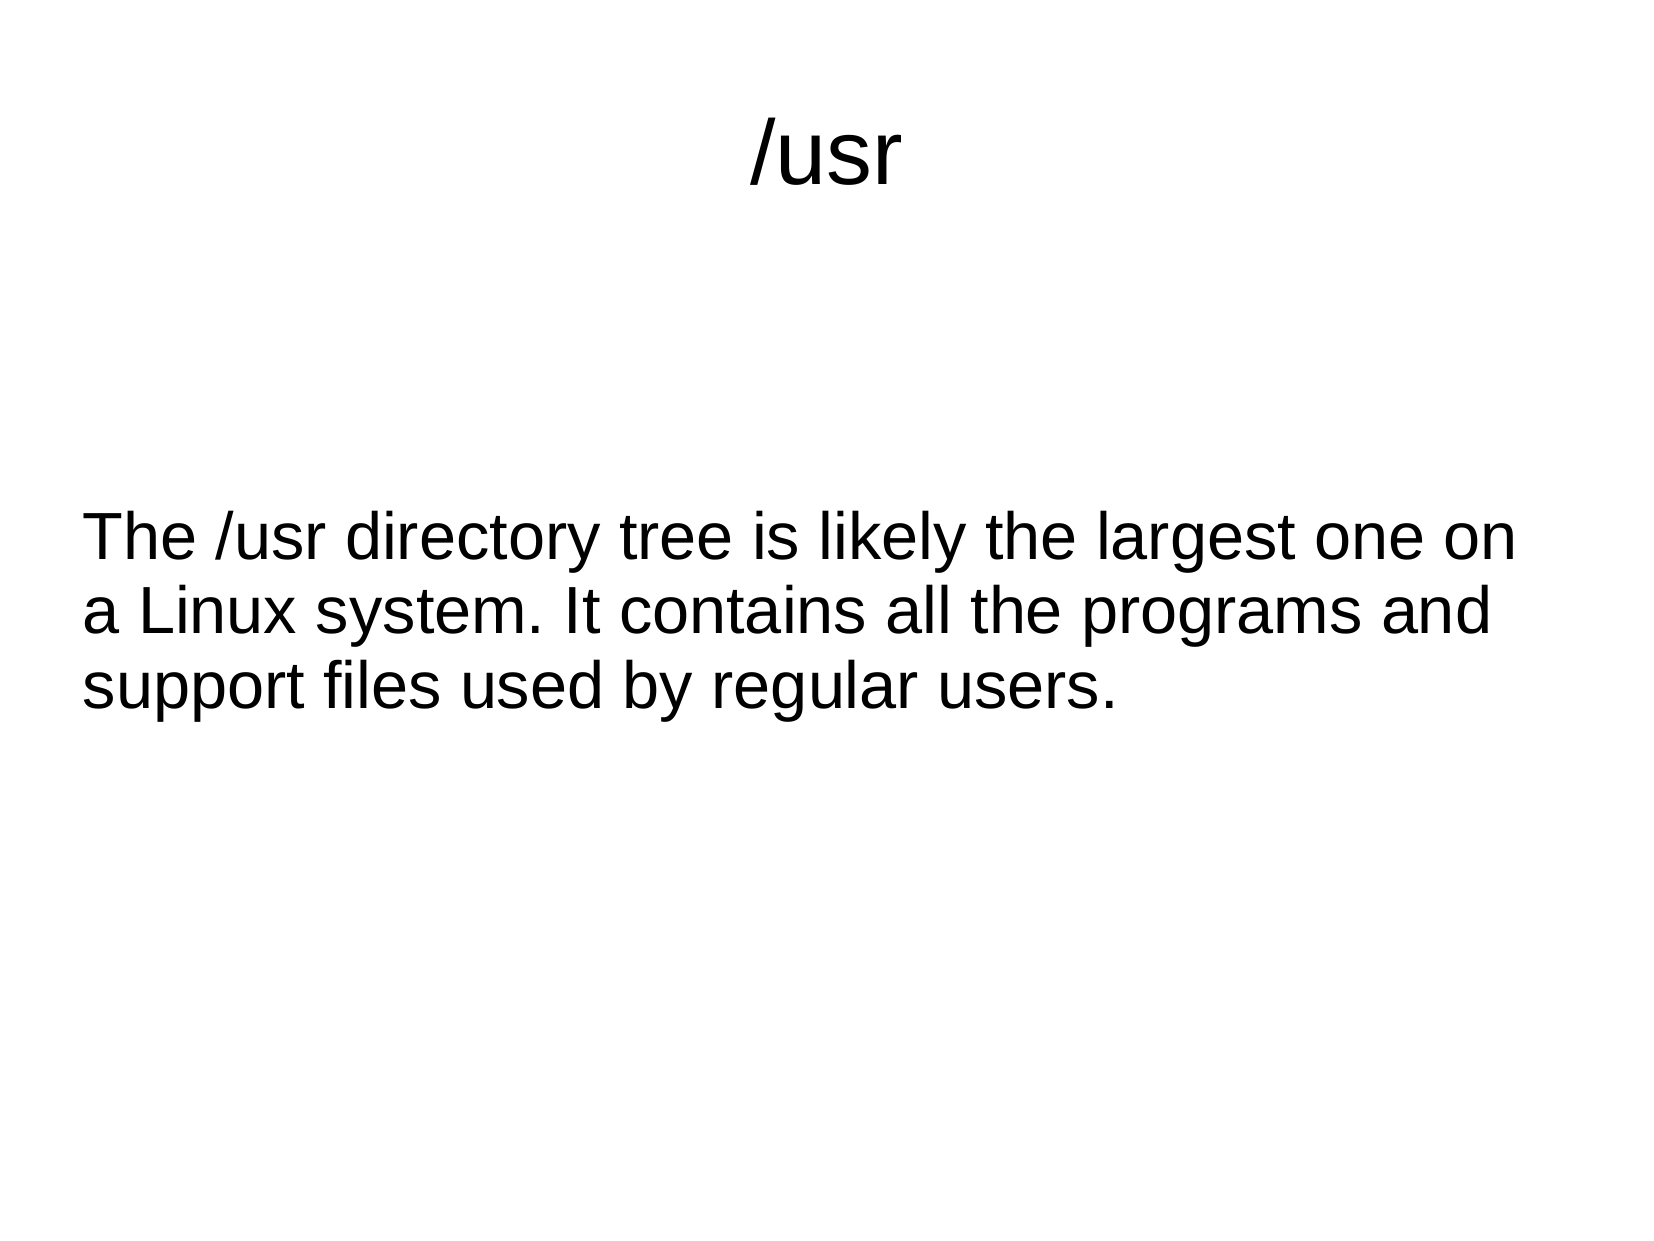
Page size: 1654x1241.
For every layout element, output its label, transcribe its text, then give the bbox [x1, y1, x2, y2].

title /usr [82, 49, 1571, 257]
list The /usr directory tree is likely the largest one on a Linux system. It contains all the programs and support files used by regular users. [82, 290, 1571, 1010]
